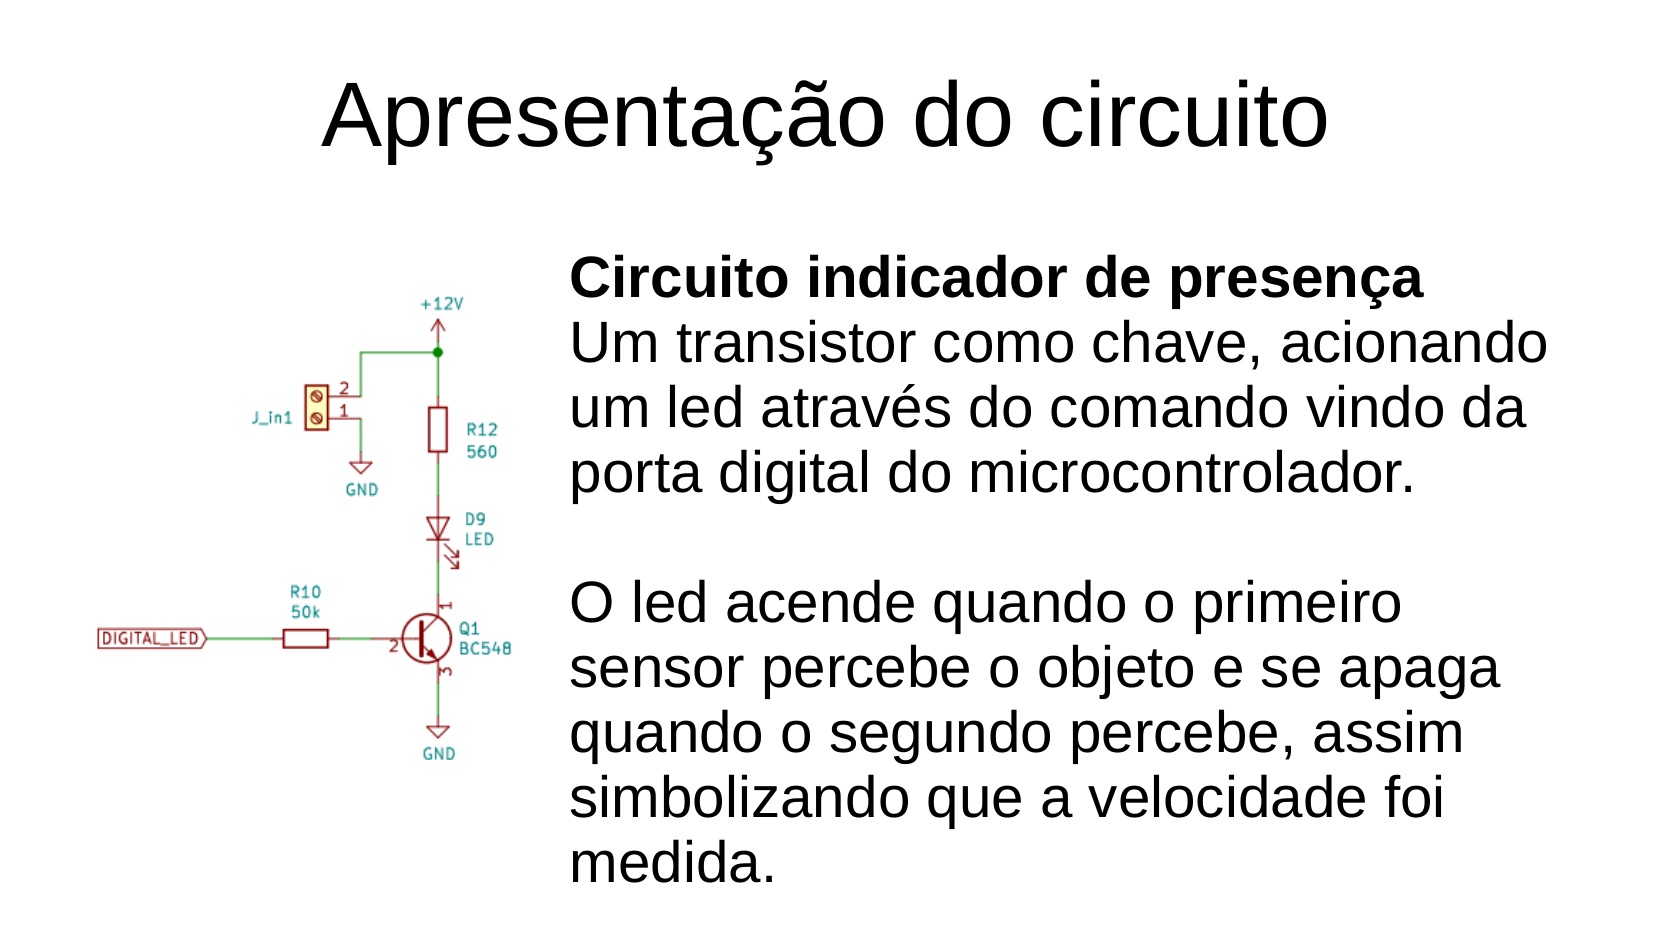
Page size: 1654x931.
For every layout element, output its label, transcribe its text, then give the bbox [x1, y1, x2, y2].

text_box Circuito indicador de presença Um transistor como chave, acionando um led através do comando vindo da porta digital do microcontrolador. O led acende quando o primeiro sensor percebe o objeto e se apaga quando o segundo percebe, assim simbolizando que a velocidade foi medida. [555, 236, 1607, 903]
picture [65, 188, 532, 787]
title Apresentação do circuito [82, 37, 1571, 193]
